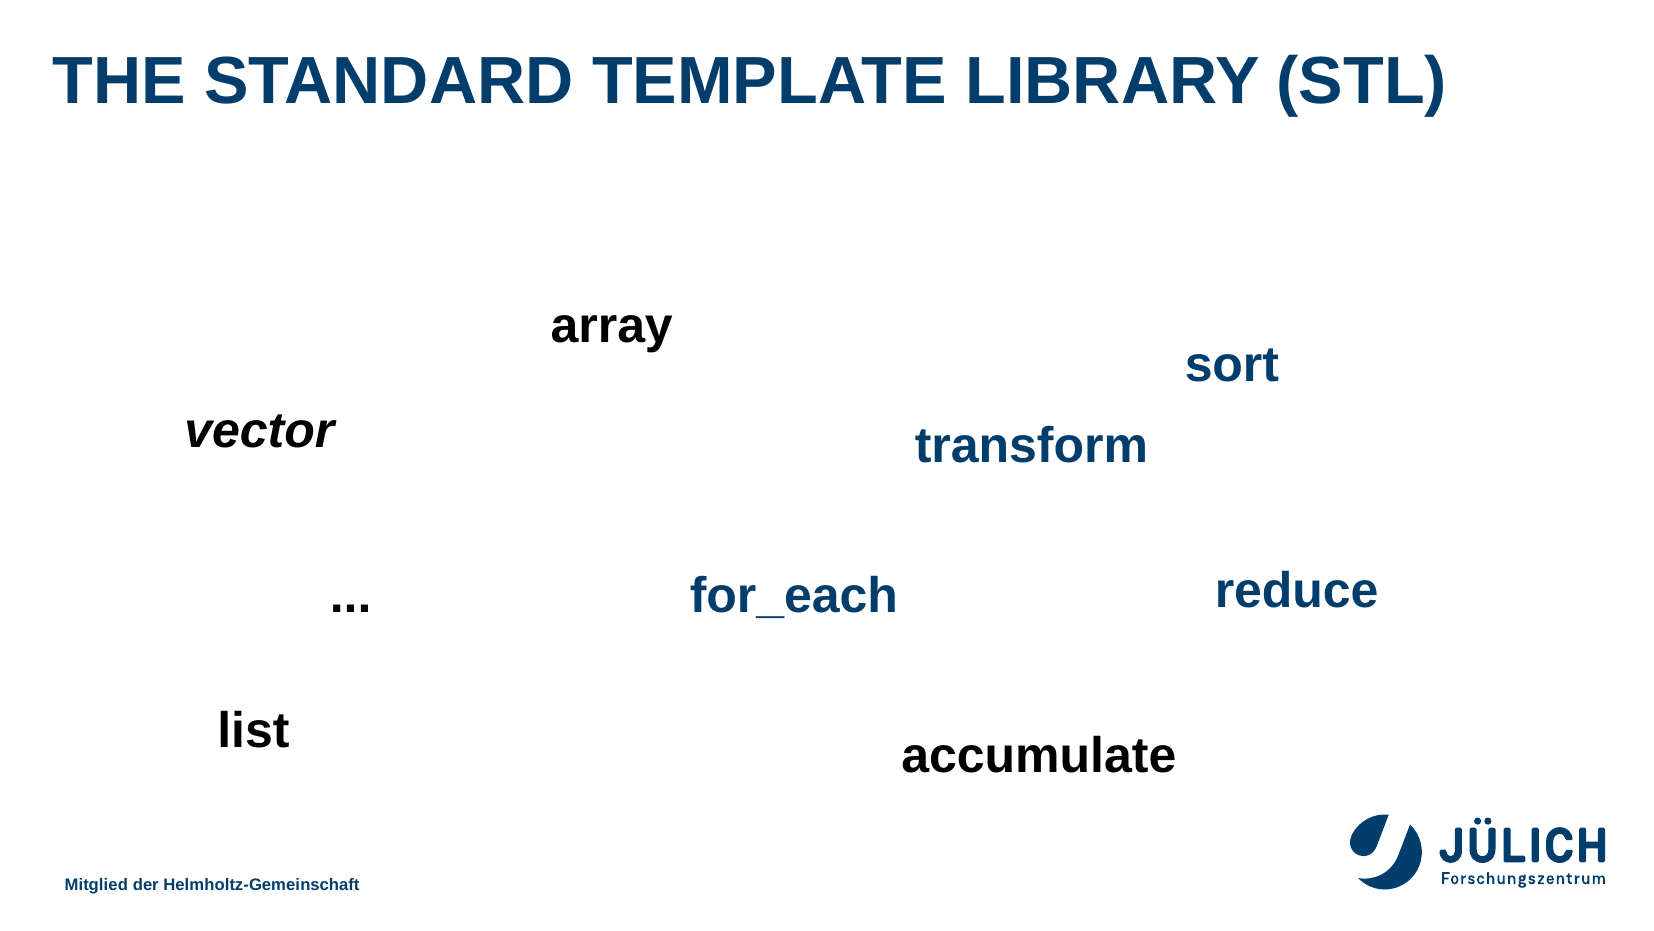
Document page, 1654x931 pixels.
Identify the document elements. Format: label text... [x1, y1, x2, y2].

text_box for_each [675, 555, 931, 630]
text_box transform [900, 405, 1447, 481]
text_box list [202, 690, 436, 766]
text_box ... [315, 555, 467, 630]
text_box array [535, 285, 688, 361]
title The Standard Template Library (STL) [52, 43, 1606, 194]
text_box sort [1170, 328, 1295, 400]
text_box accumulate [886, 720, 1192, 791]
text_box reduce [1200, 555, 1394, 626]
text_box vector [169, 390, 406, 465]
